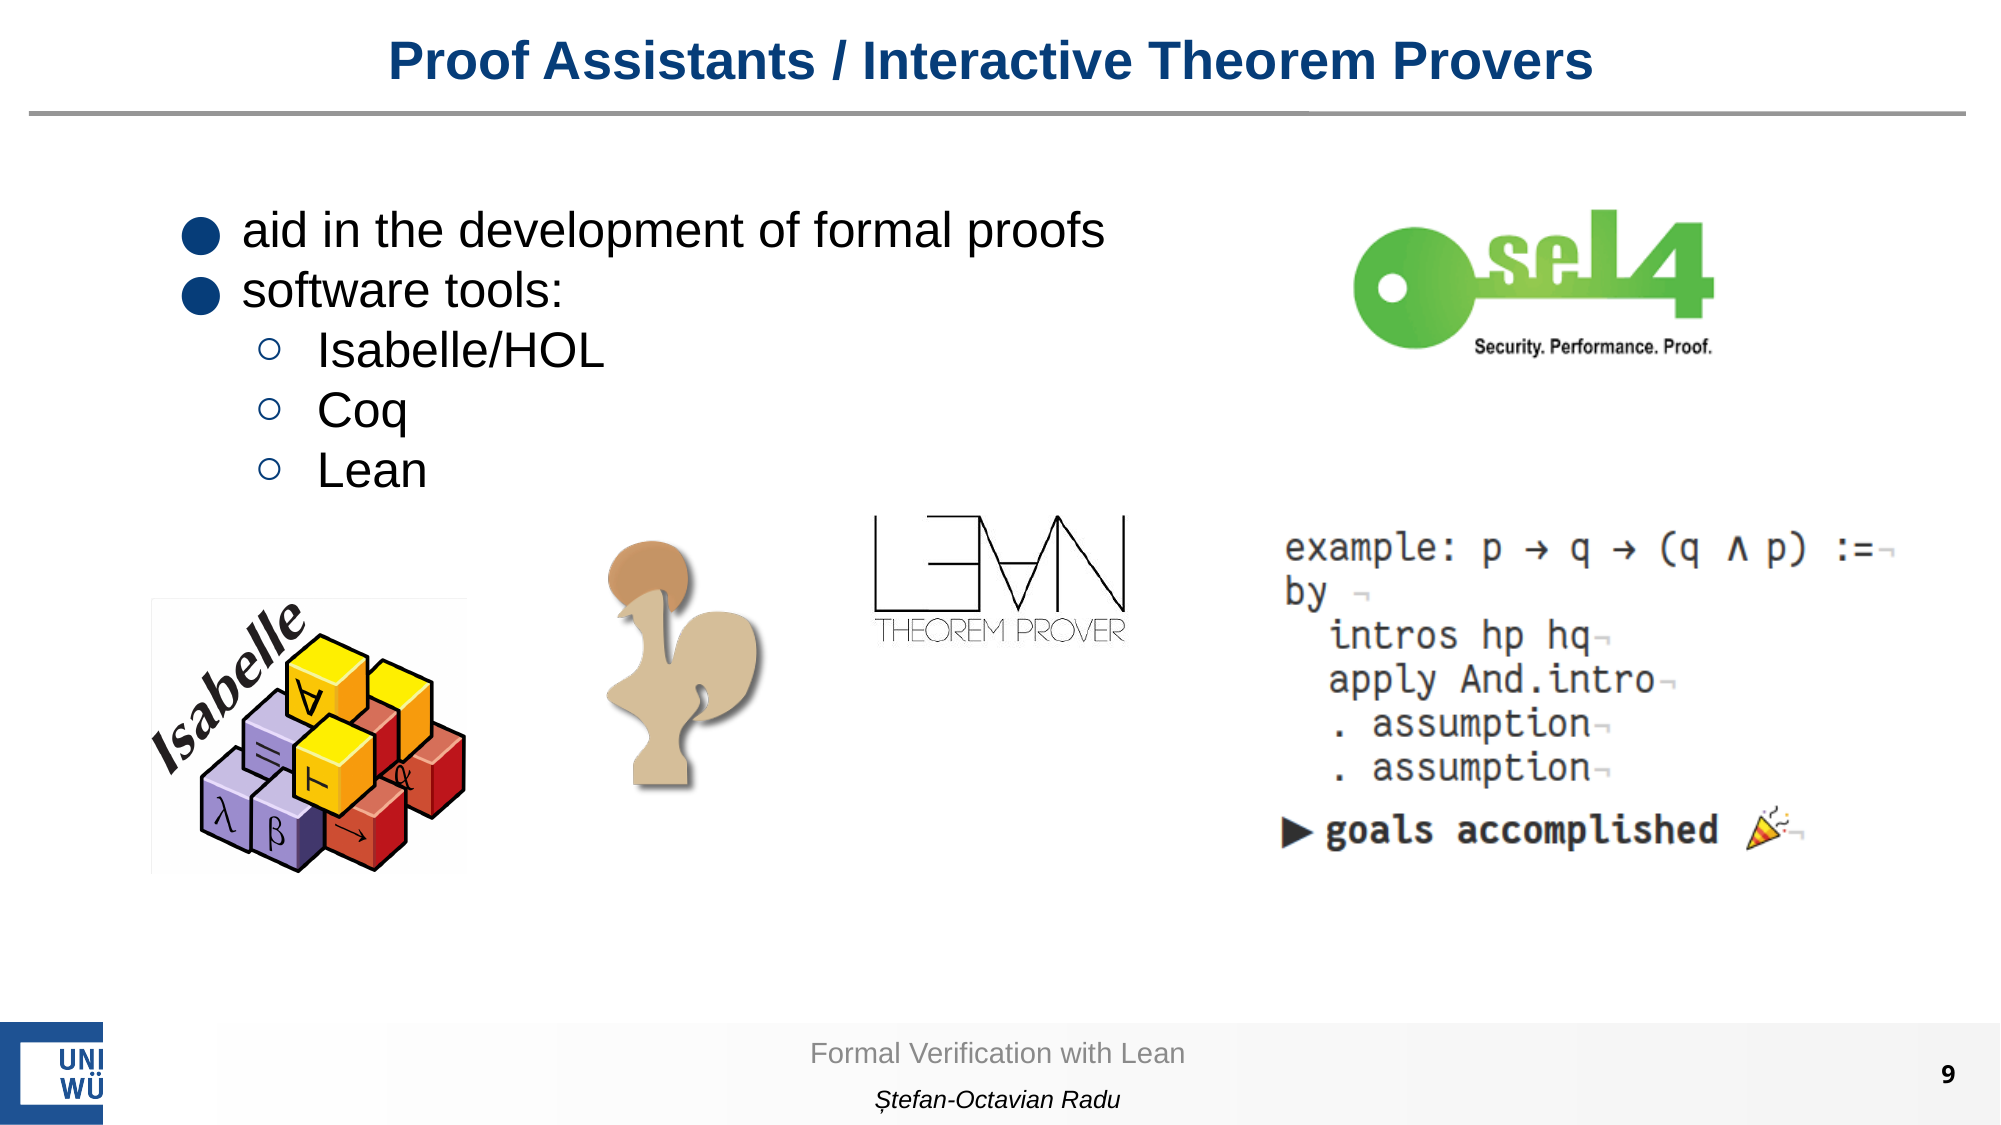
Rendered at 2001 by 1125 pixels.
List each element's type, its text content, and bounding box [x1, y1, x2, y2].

picture [1276, 528, 1915, 792]
list aid in the development of formal proofs software tools: Isabelle/HOL Coq Lean [151, 189, 1251, 1041]
picture [0, 1022, 103, 1125]
picture [151, 598, 467, 874]
picture [1305, 155, 1783, 414]
picture [862, 440, 1138, 716]
picture [534, 528, 810, 804]
picture [1276, 795, 1817, 894]
title Proof Assistants / Interactive Theorem Provers [118, 4, 1867, 111]
